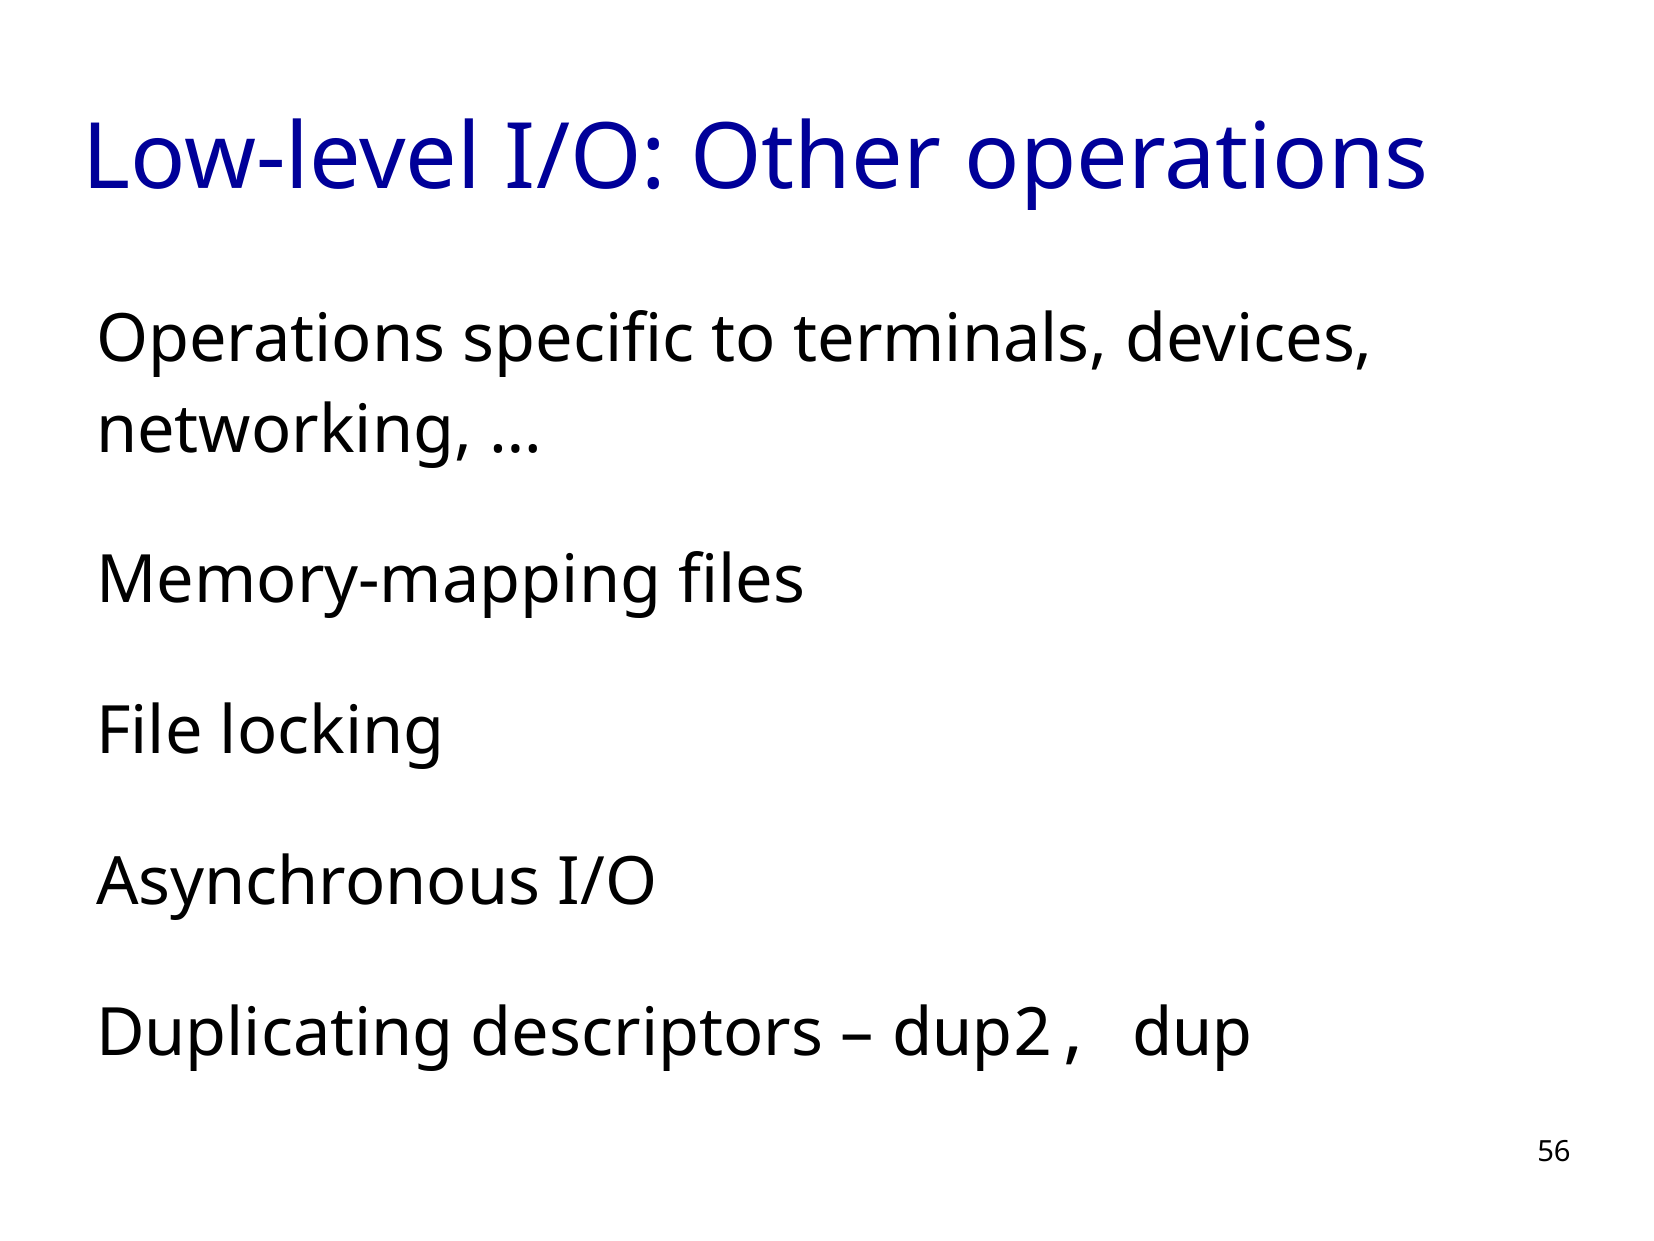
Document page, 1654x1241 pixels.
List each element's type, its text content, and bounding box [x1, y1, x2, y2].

list Operations specific to terminals, devices, networking, … Memory-mapping files File locking Asynchronous I/O Duplicating descriptors – dup2, dup [60, 290, 1571, 1096]
title Low-level I/O: Other operations [82, 49, 1571, 257]
